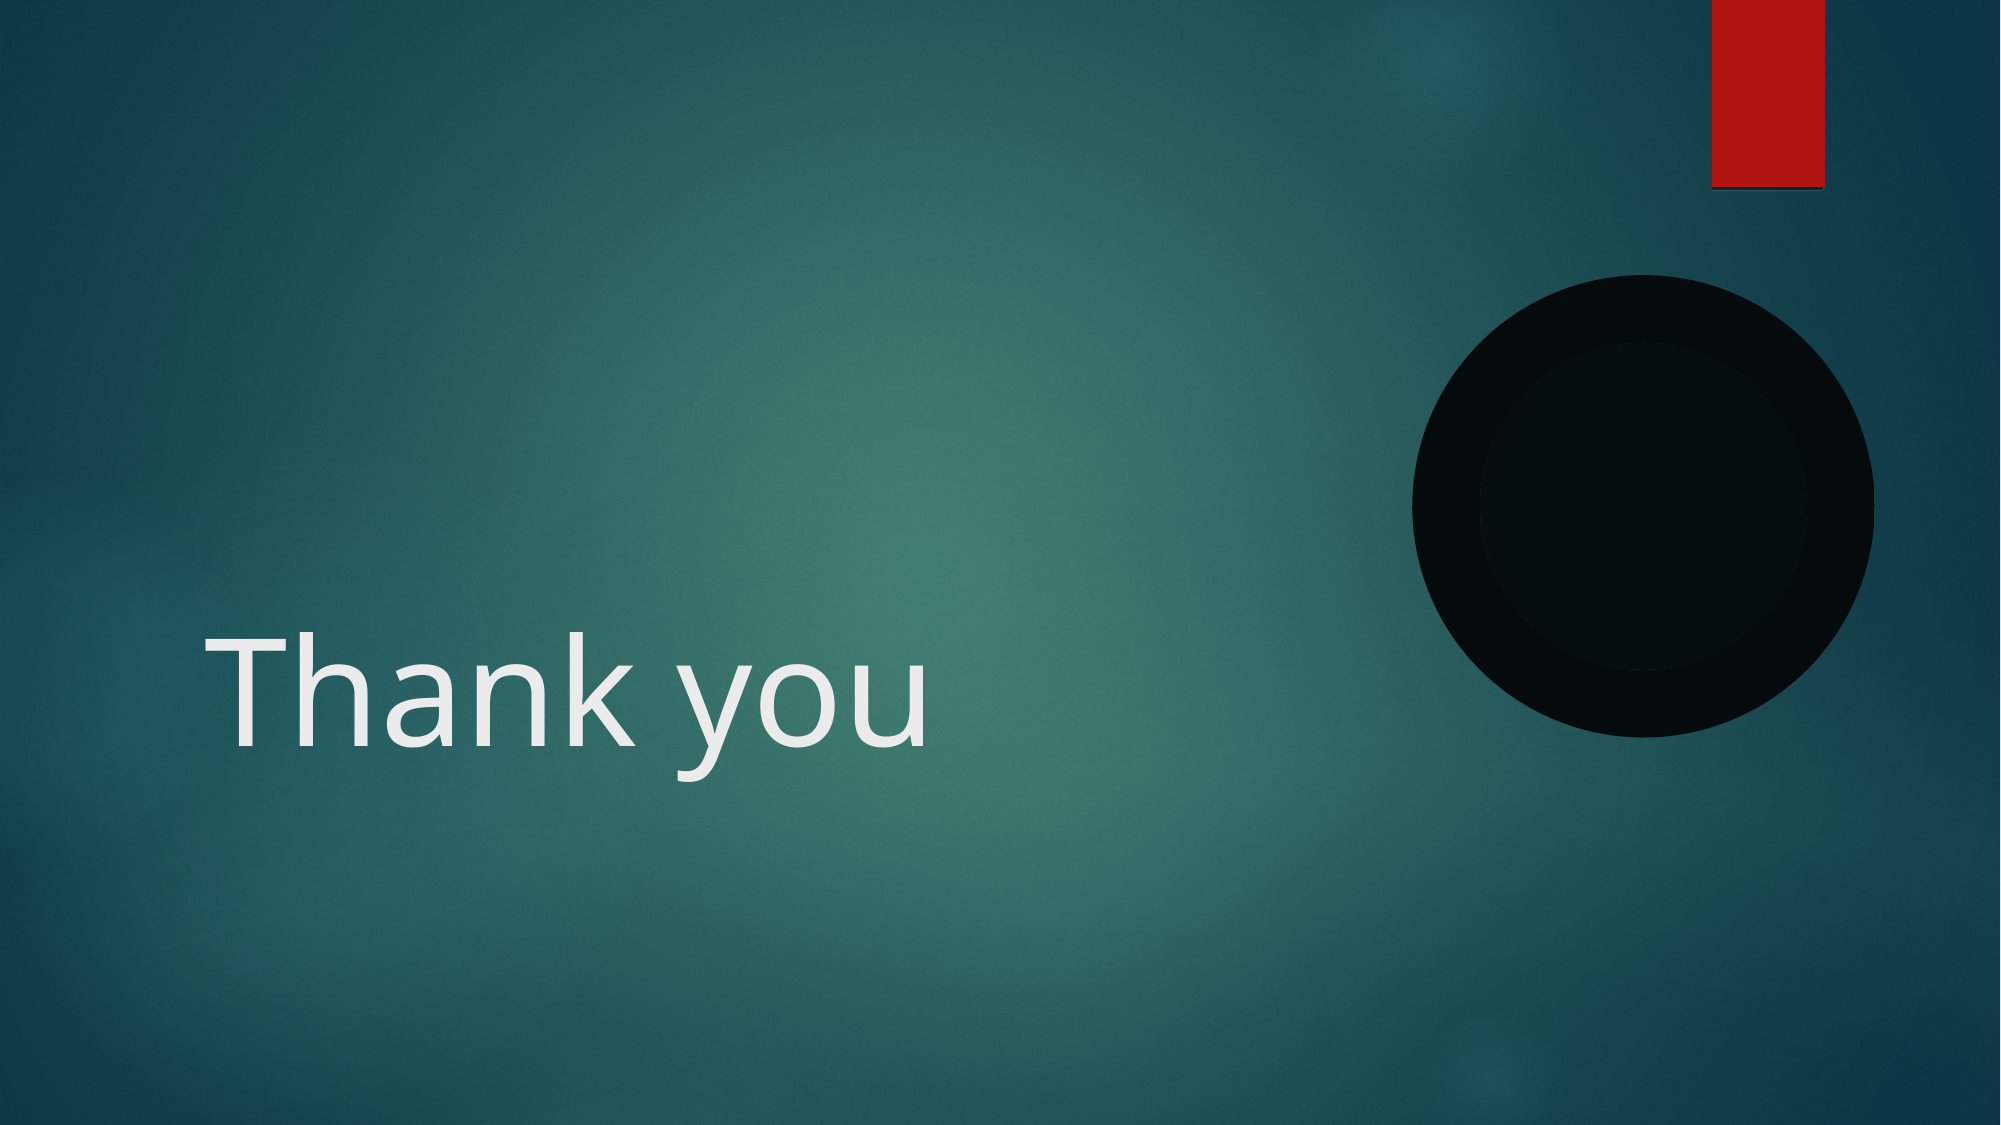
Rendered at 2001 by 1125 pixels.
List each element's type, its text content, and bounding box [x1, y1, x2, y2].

title Thank you [189, 237, 1638, 784]
